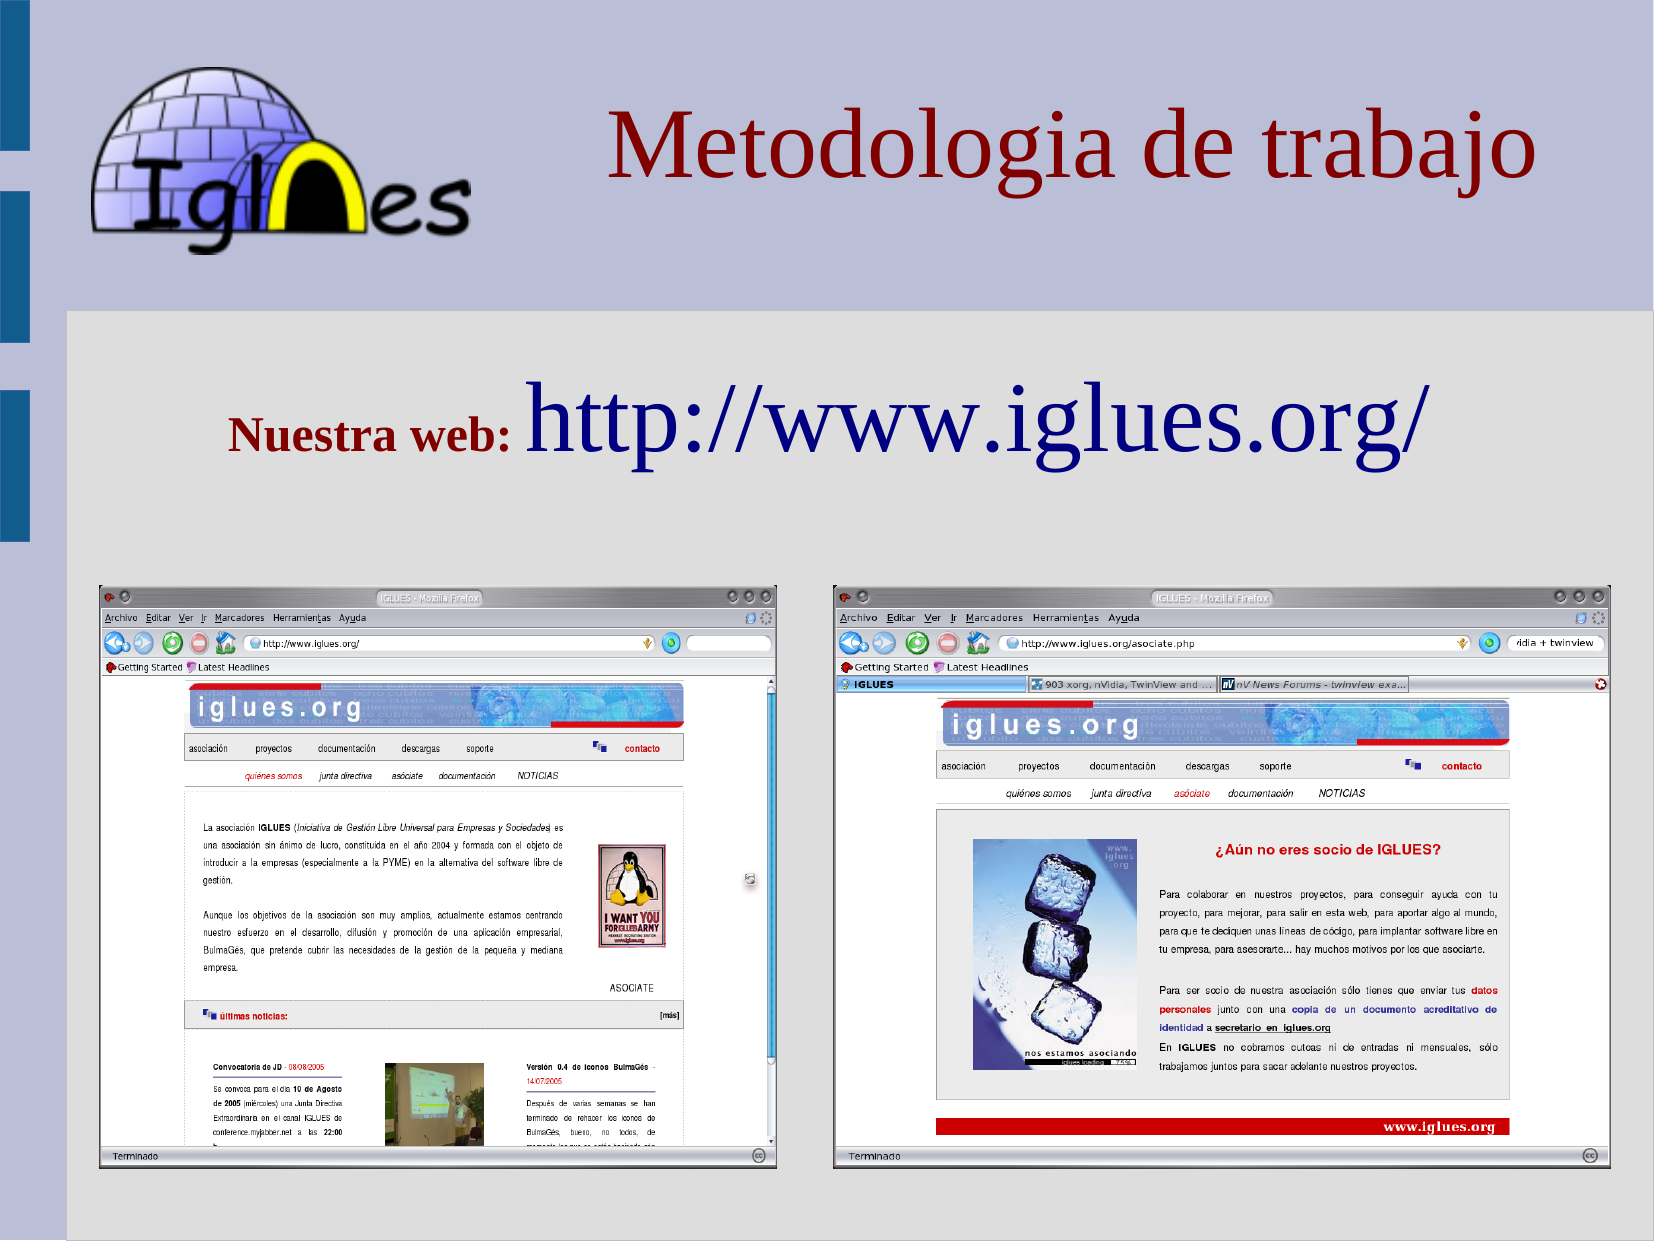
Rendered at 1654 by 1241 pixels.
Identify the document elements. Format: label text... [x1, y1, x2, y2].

picture [91, 67, 471, 255]
text_box Metodologia de trabajo [560, 88, 1586, 227]
picture [99, 585, 777, 1169]
picture [833, 585, 1611, 1169]
text_box Nuestra web: http://www.iglues.org/ [154, 362, 1539, 545]
